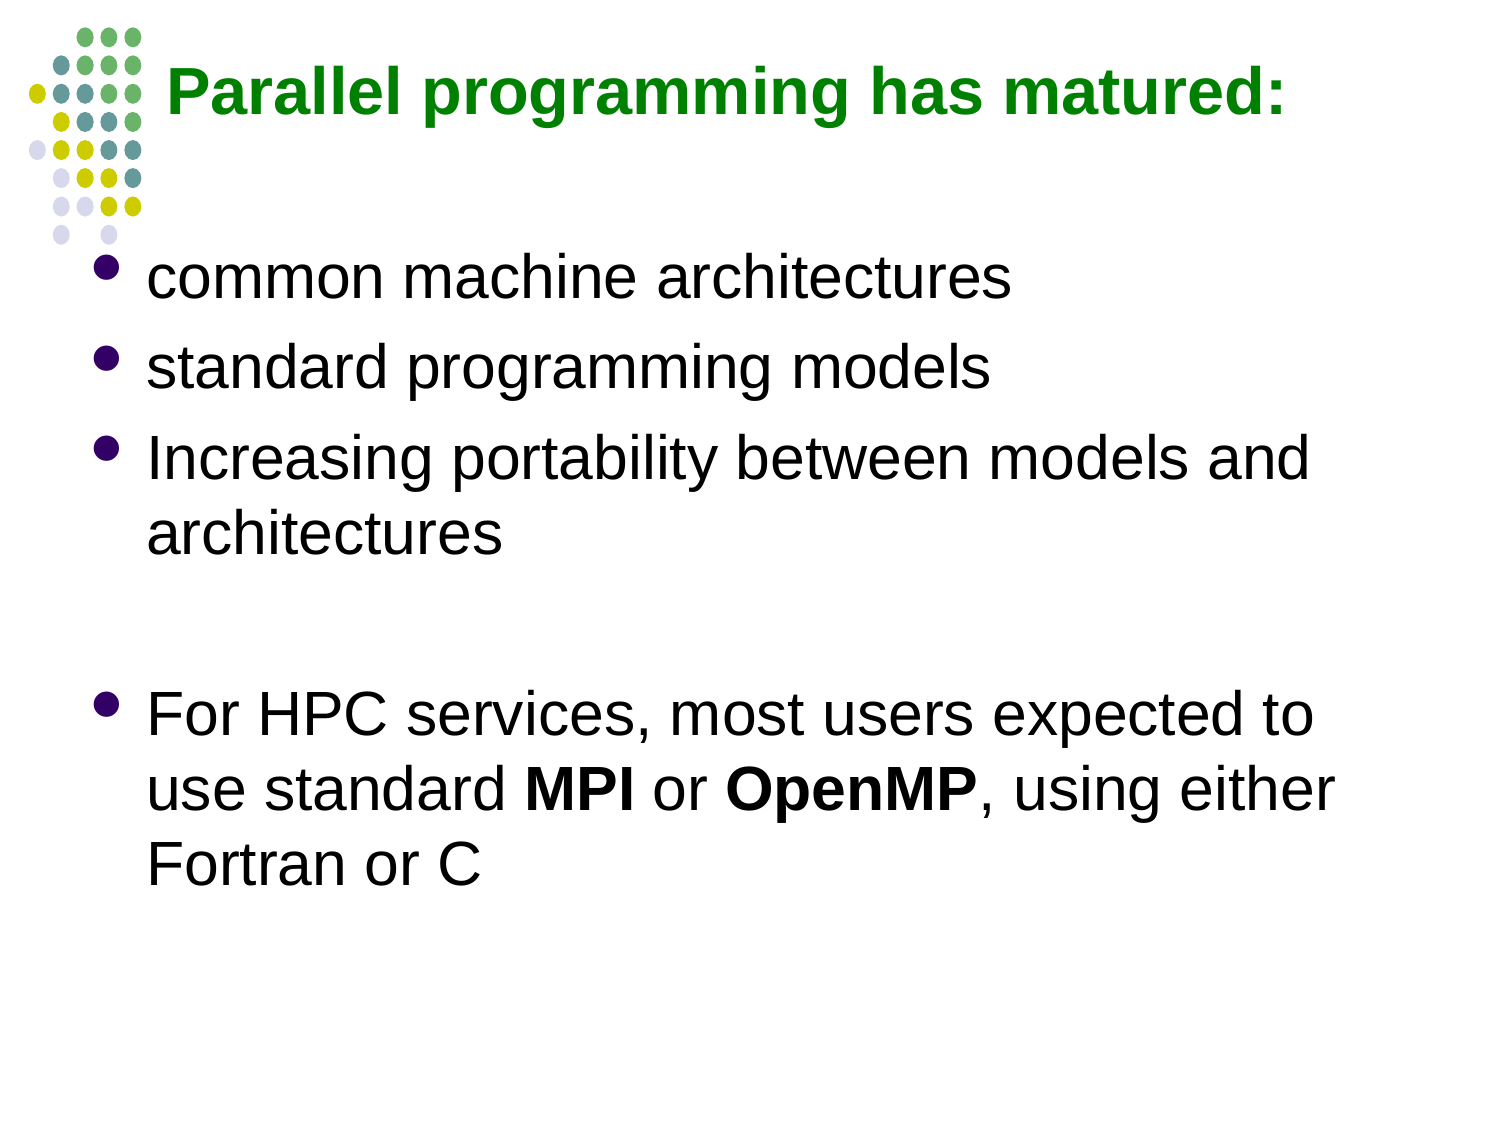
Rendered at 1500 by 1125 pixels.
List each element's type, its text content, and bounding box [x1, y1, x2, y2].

list common machine architectures standard programming models Increasing portability between models and architectures For HPC services, most users expected to use standard MPI or OpenMP, using either Fortran or C [75, 228, 1426, 1125]
title Parallel programming has matured: [151, 40, 1390, 176]
